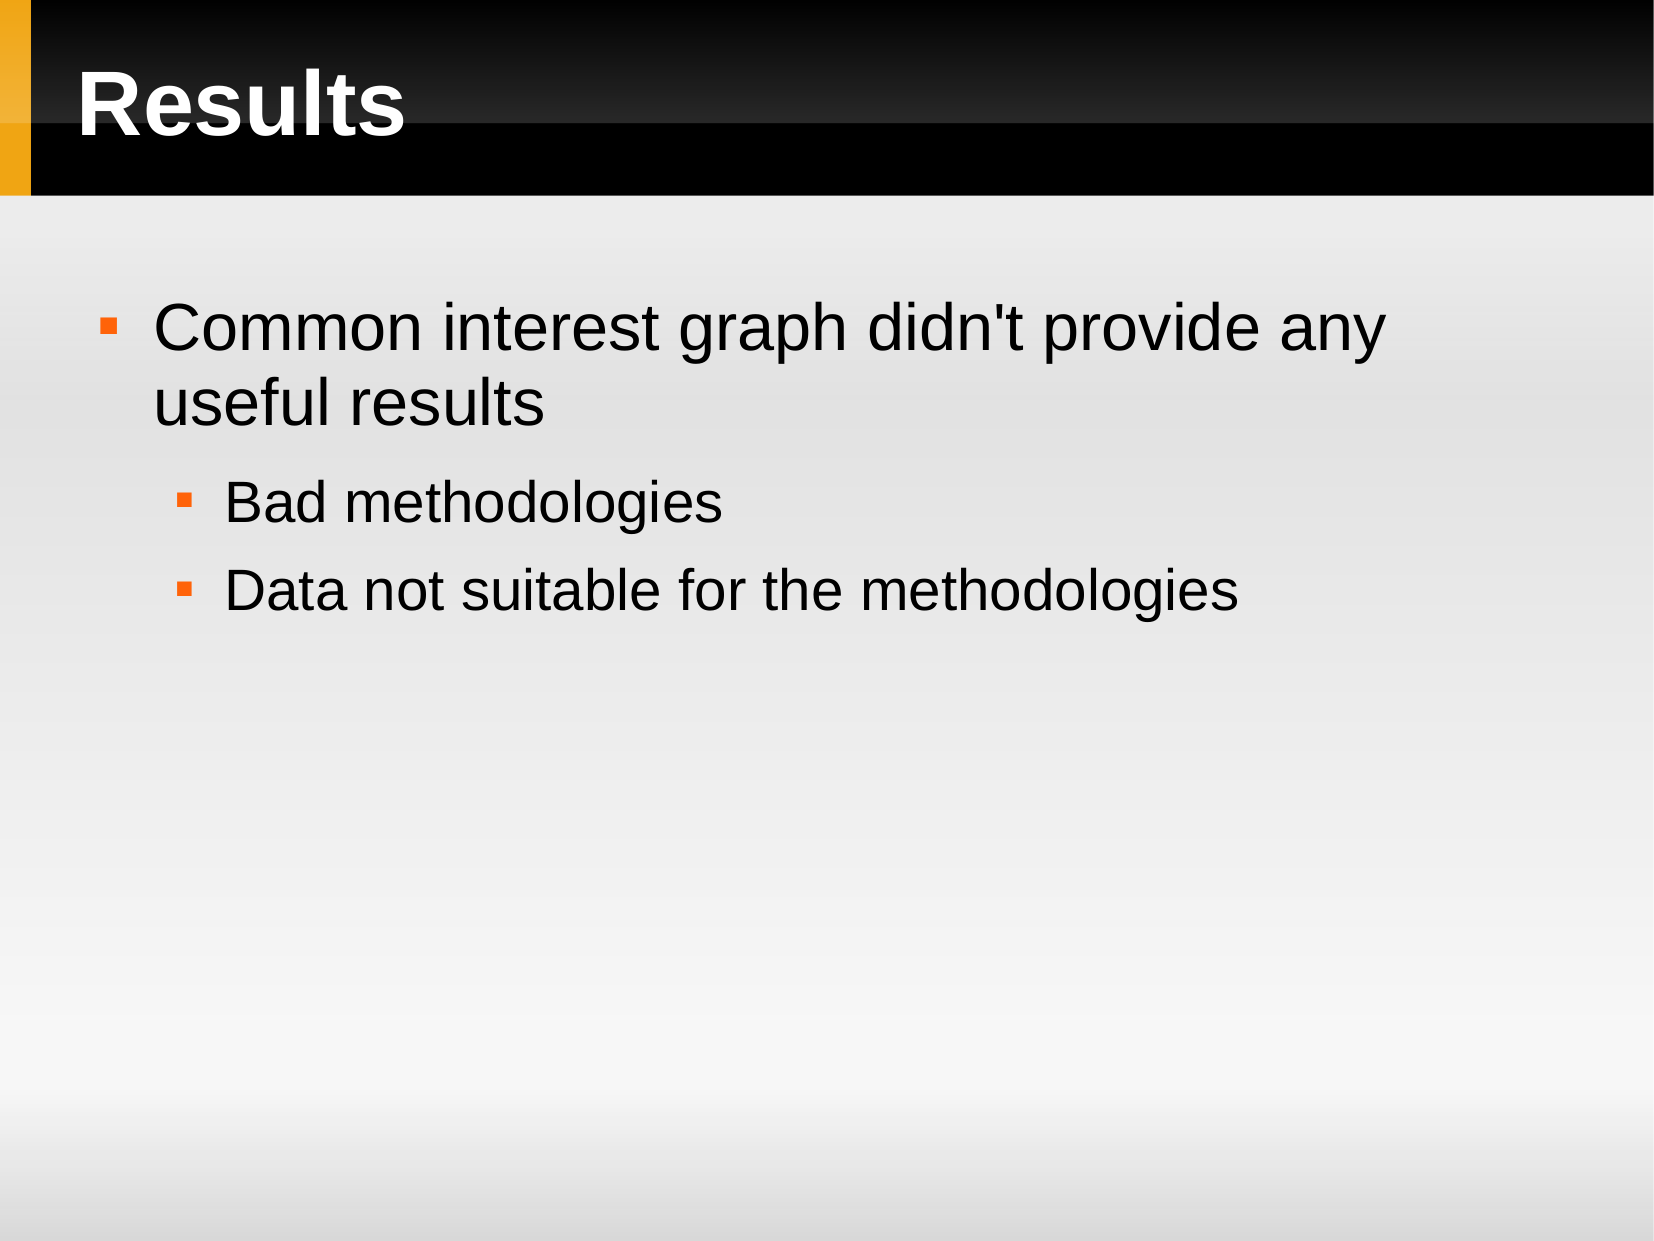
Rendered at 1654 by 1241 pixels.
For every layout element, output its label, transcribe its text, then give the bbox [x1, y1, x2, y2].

title Results [76, 0, 1565, 208]
list Common interest graph didn't provide any useful results Bad methodologies Data not suitable for the methodologies [82, 290, 1571, 1094]
picture [0, 0, 1654, 1241]
